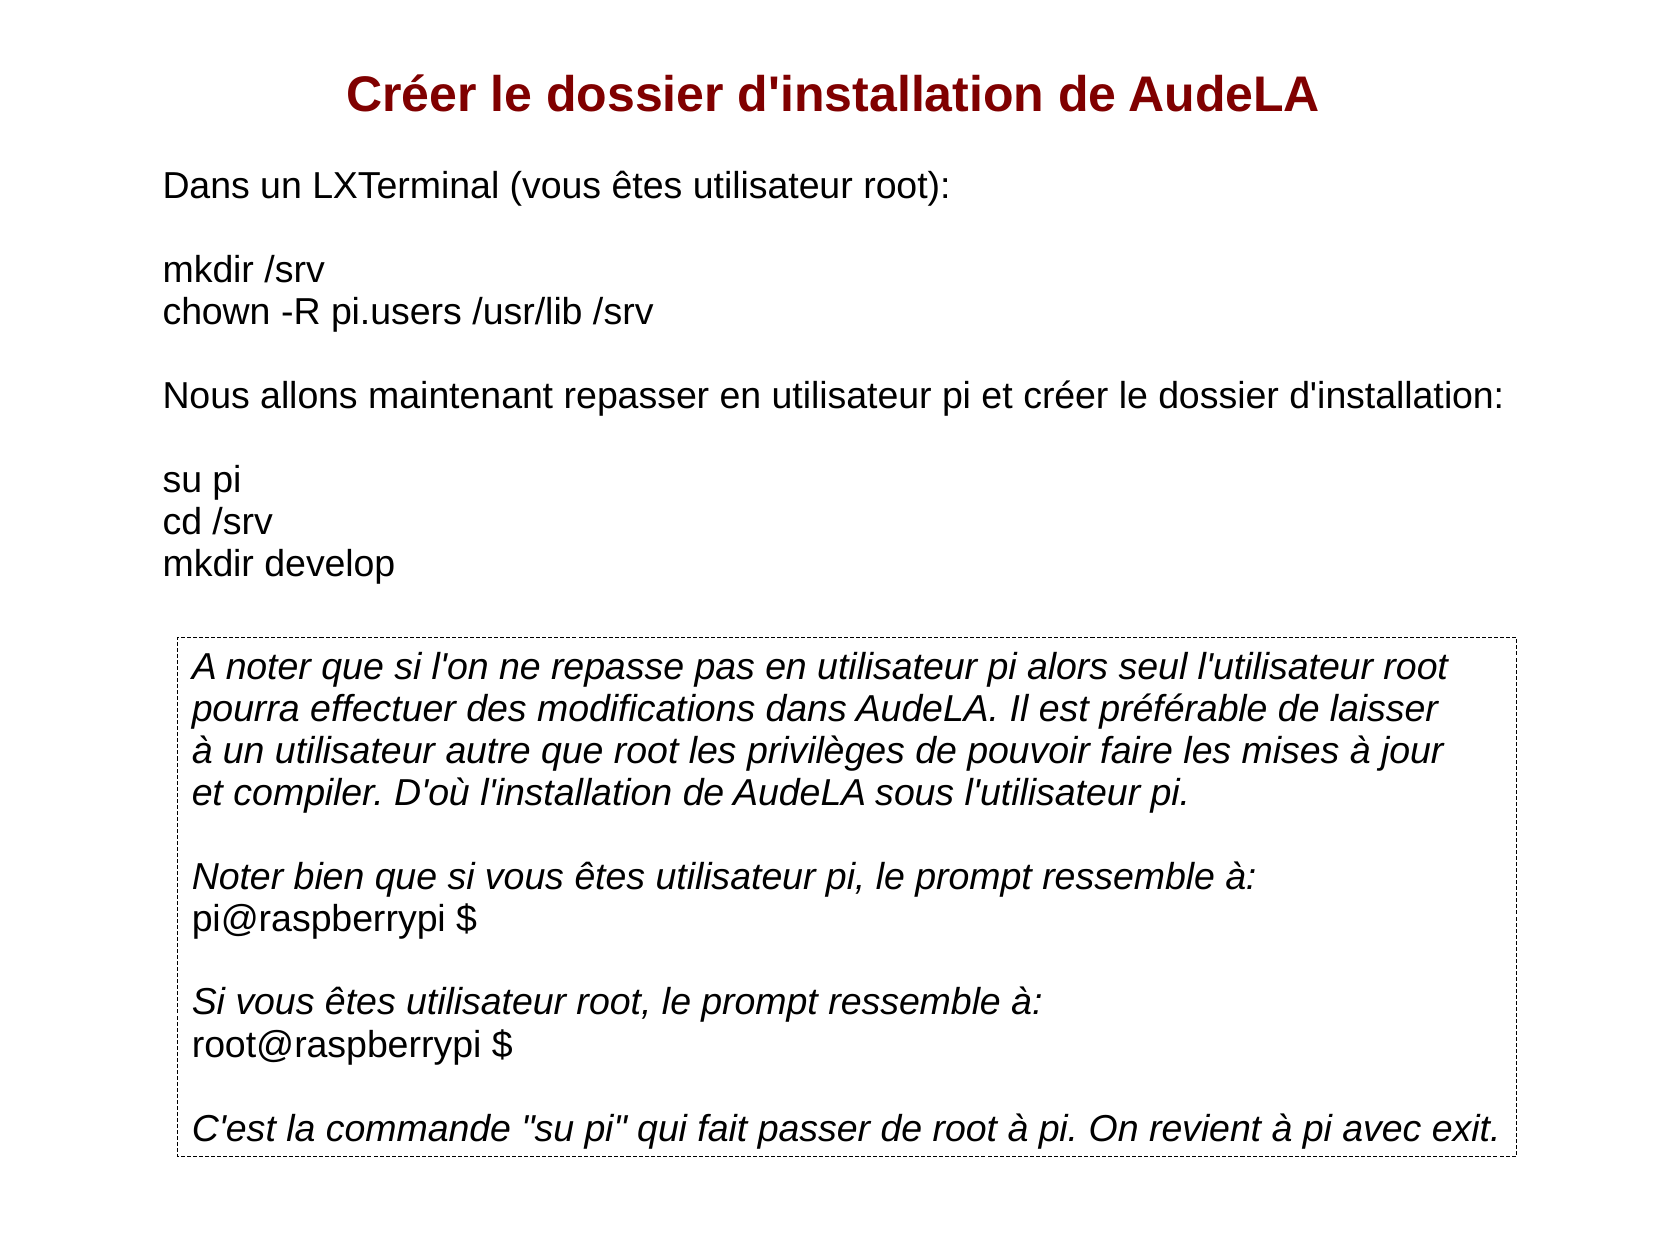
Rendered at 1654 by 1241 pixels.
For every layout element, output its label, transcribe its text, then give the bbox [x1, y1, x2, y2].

text_box Créer le dossier d'installation de AudeLA Dans un LXTerminal (vous êtes utilisateur root): mkdir /srv chown -R pi.users /usr/lib /srv Nous allons maintenant repasser en utilisateur pi et créer le dossier d'installation: su pi cd /srv mkdir develop [147, 59, 1520, 678]
text_box A noter que si l'on ne repasse pas en utilisateur pi alors seul l'utilisateur root pourra effectuer des modifications dans AudeLA. Il est préférable de laisser à un utilisateur autre que root les privilèges de pouvoir faire les mises à jour et compiler. D'où l'installation de AudeLA sous l'utilisateur pi. Noter bien que si vous êtes utilisateur pi, le prompt ressemble à: pi@raspberrypi $ Si vous êtes utilisateur root, le prompt ressemble à: root@raspberrypi $ C'est la commande "su pi" qui fait passer de root à pi. On revient à pi avec exit. [177, 637, 1517, 1155]
